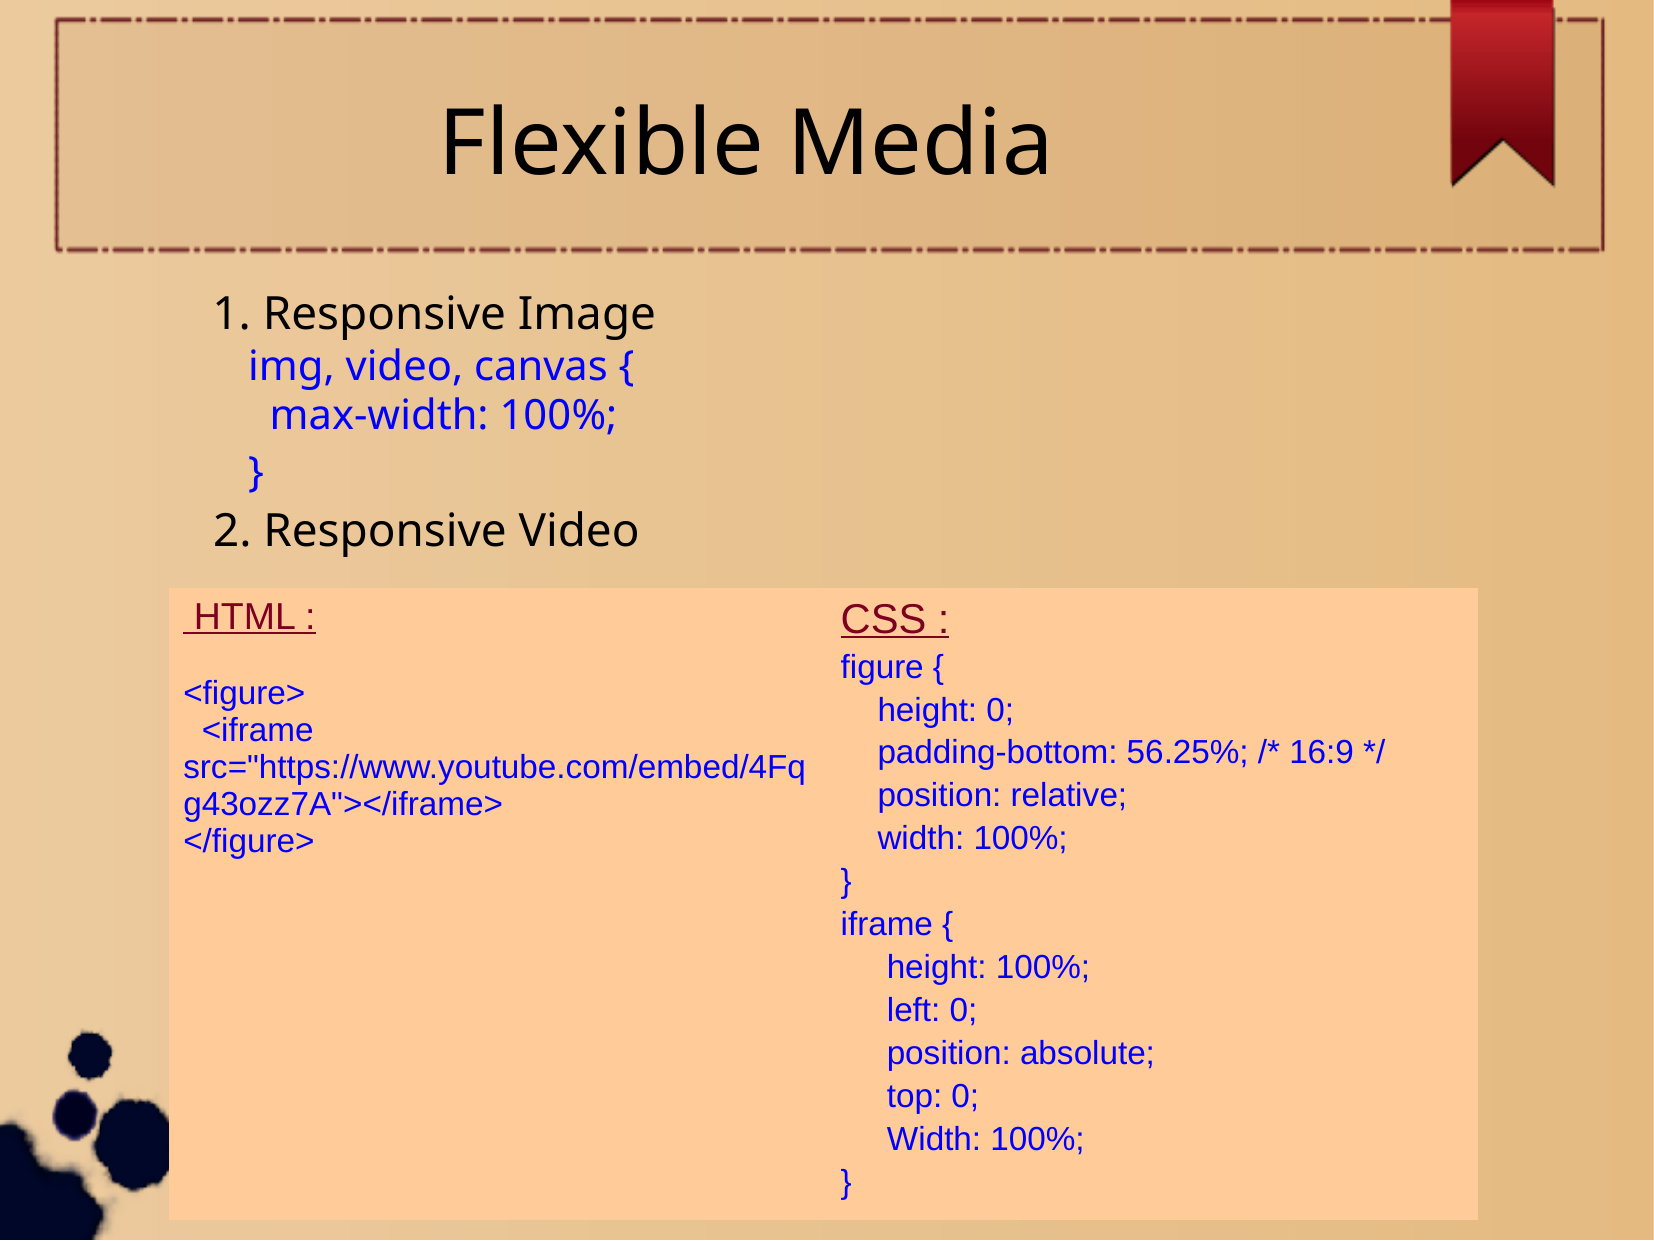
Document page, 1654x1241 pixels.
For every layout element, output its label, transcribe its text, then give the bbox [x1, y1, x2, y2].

table_header HTML : <figure> <iframe src="https://www.youtube.com/embed/4Fqg43ozz7A"></iframe> </figure> [169, 588, 826, 1220]
text_box 1. Responsive Image img, video, canvas { max-width: 100%; } 2. Responsive Video [177, 283, 1654, 1225]
table_header CSS : figure { height: 0; padding-bottom: 56.25%; /* 16:9 */ position: relative; width: 100%; } iframe { height: 100%; left: 0; position: absolute; top: 0; Width: 100%; } [826, 588, 1478, 1220]
picture [0, 0, 1654, 1240]
text_box Flexible Media [82, 47, 1412, 229]
